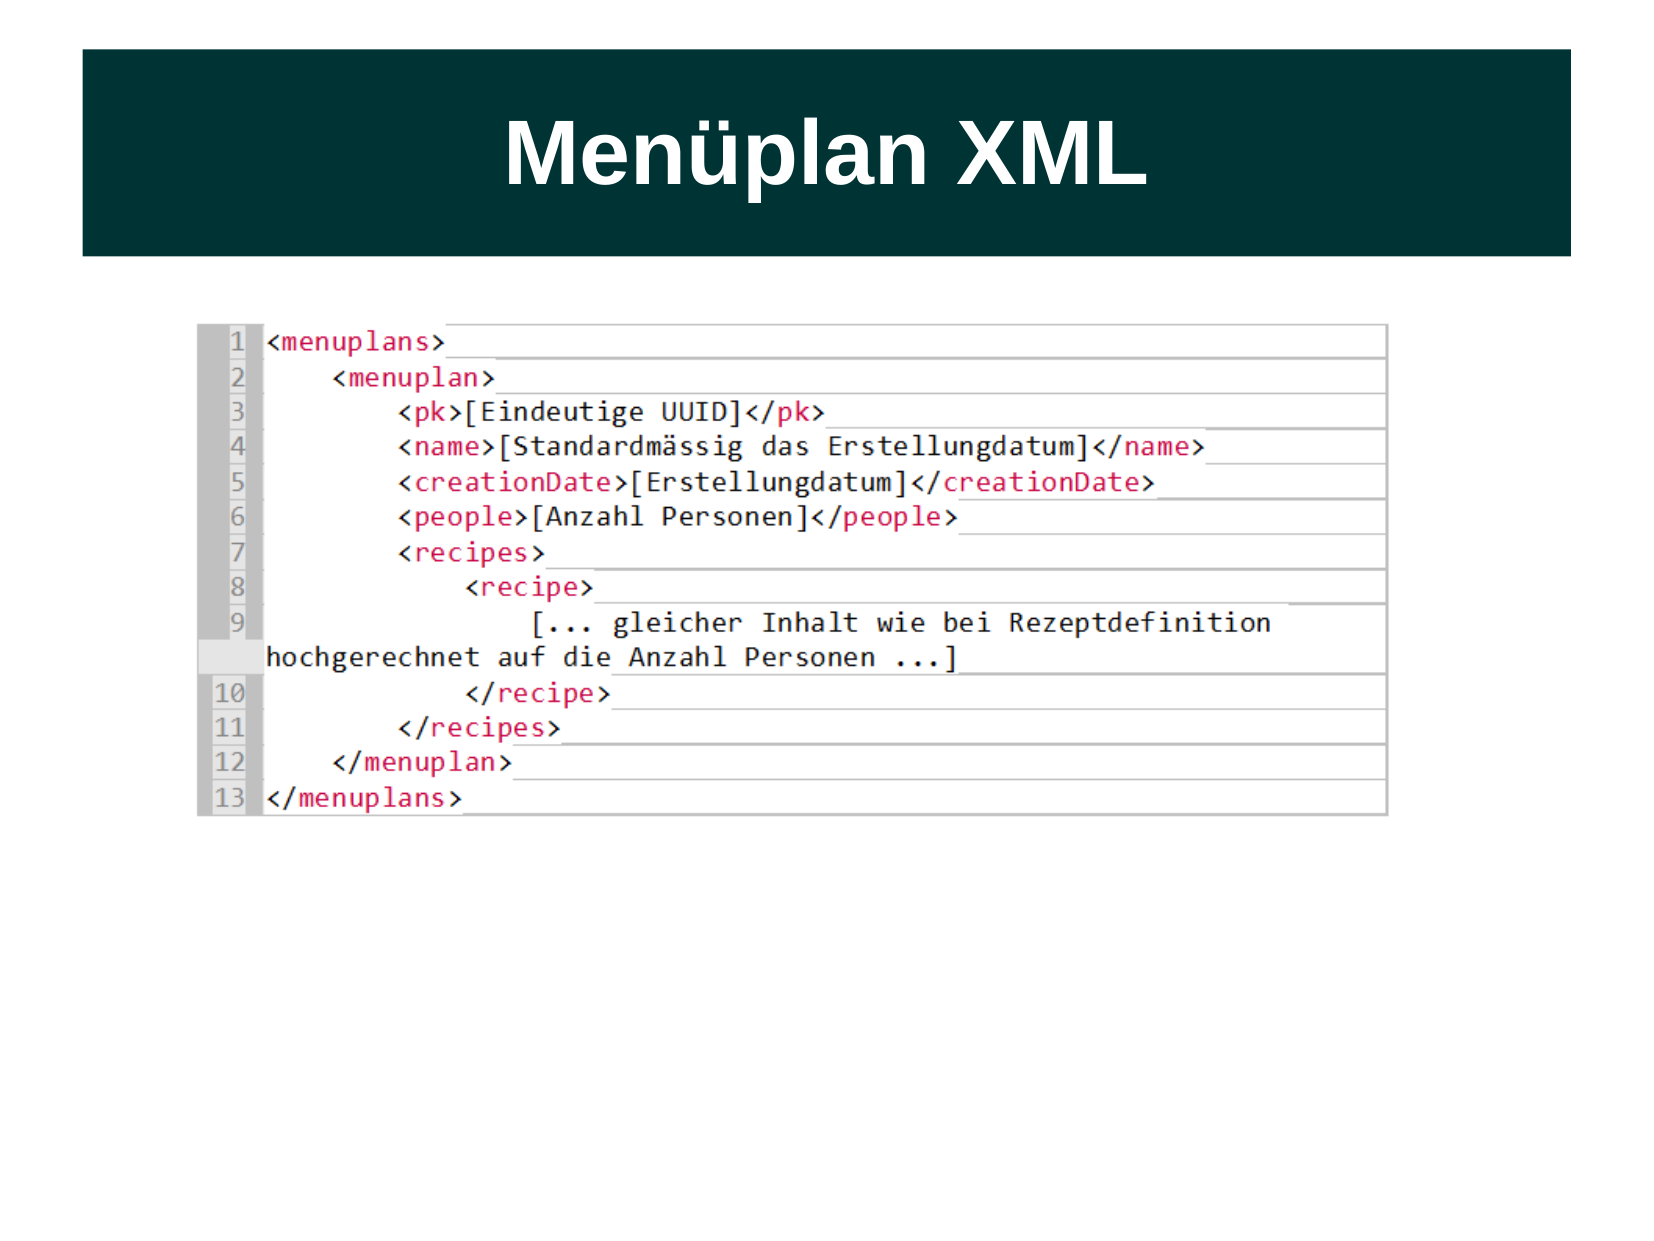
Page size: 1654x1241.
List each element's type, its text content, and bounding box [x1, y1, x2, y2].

picture [177, 307, 1417, 844]
title Menüplan XML [82, 49, 1571, 257]
